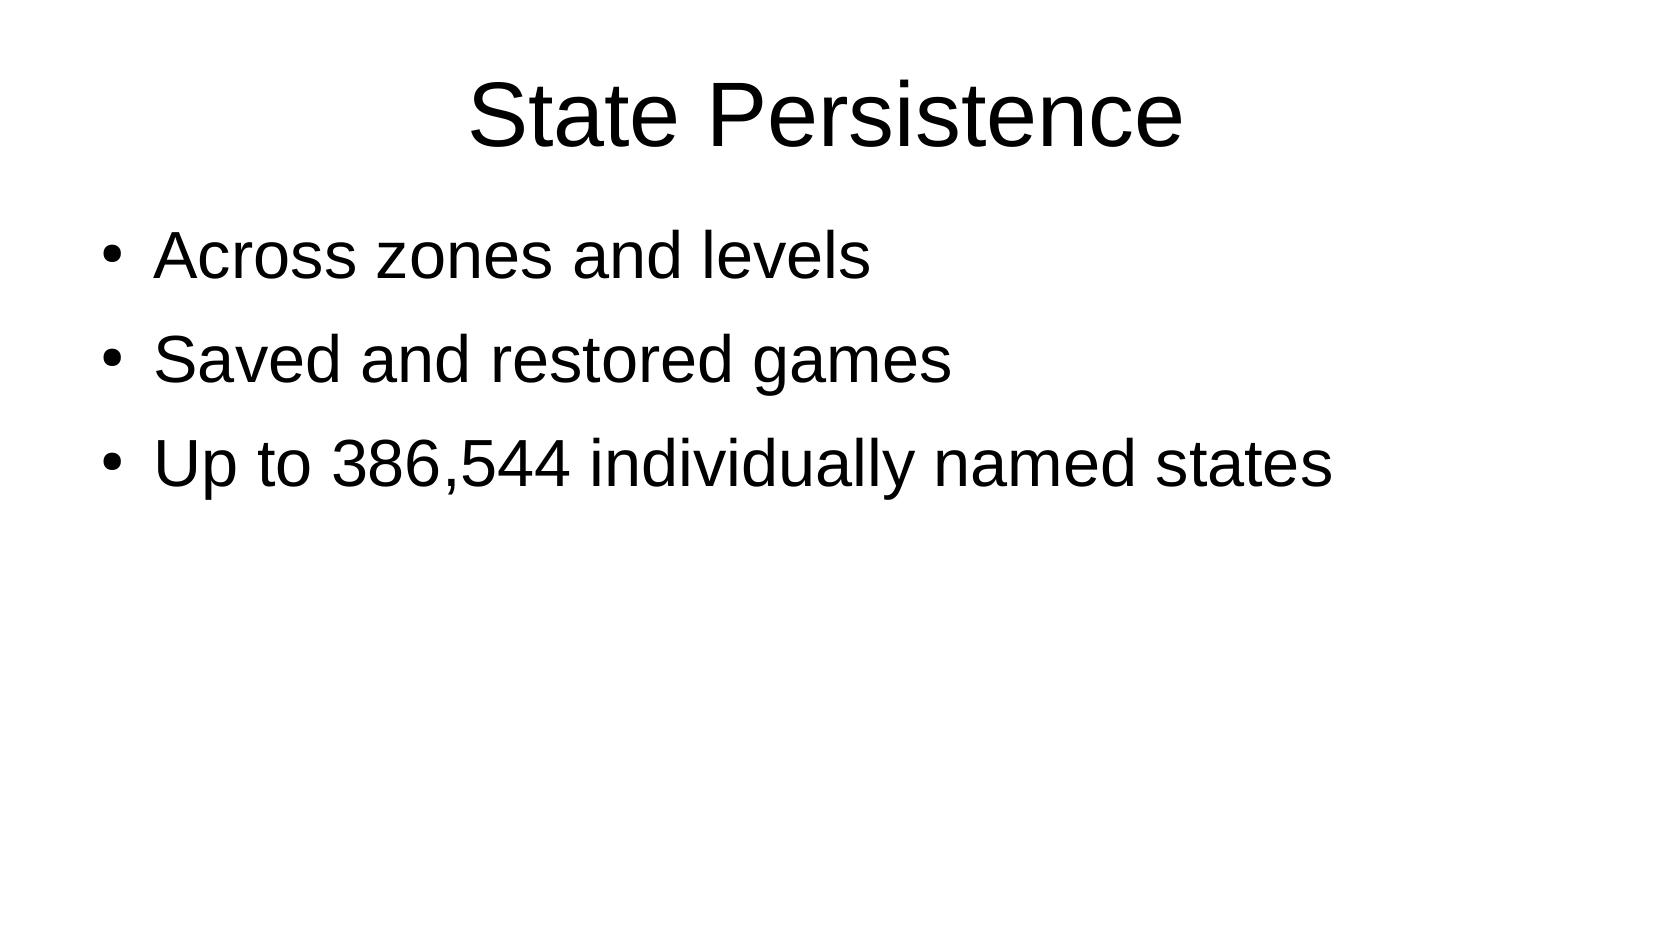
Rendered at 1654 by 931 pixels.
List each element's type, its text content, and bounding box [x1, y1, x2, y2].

list Across zones and levels Saved and restored games Up to 386,544 individually named states [82, 217, 1571, 758]
title State Persistence [82, 37, 1571, 193]
